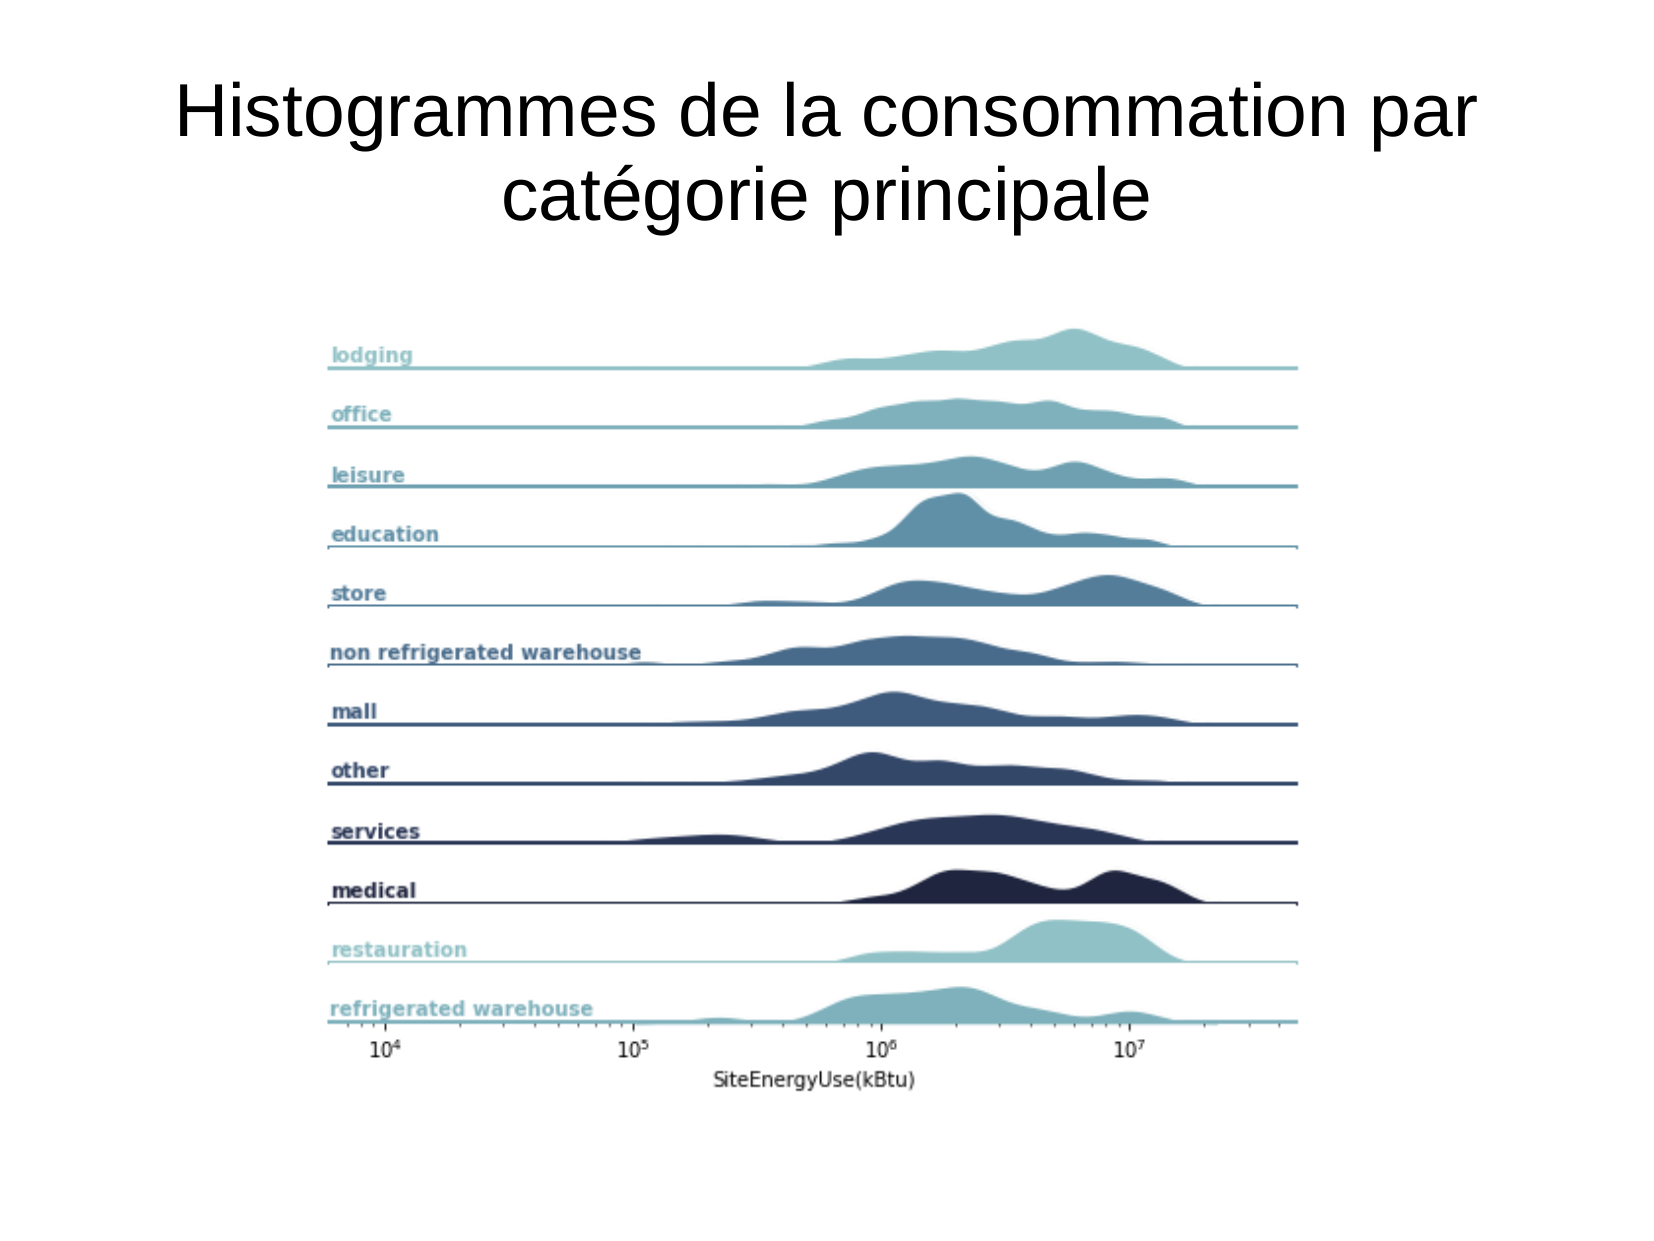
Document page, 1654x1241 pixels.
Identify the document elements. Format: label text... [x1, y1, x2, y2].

title Histogrammes de la consommation par catégorie principale [82, 49, 1571, 257]
picture [322, 290, 1332, 1109]
